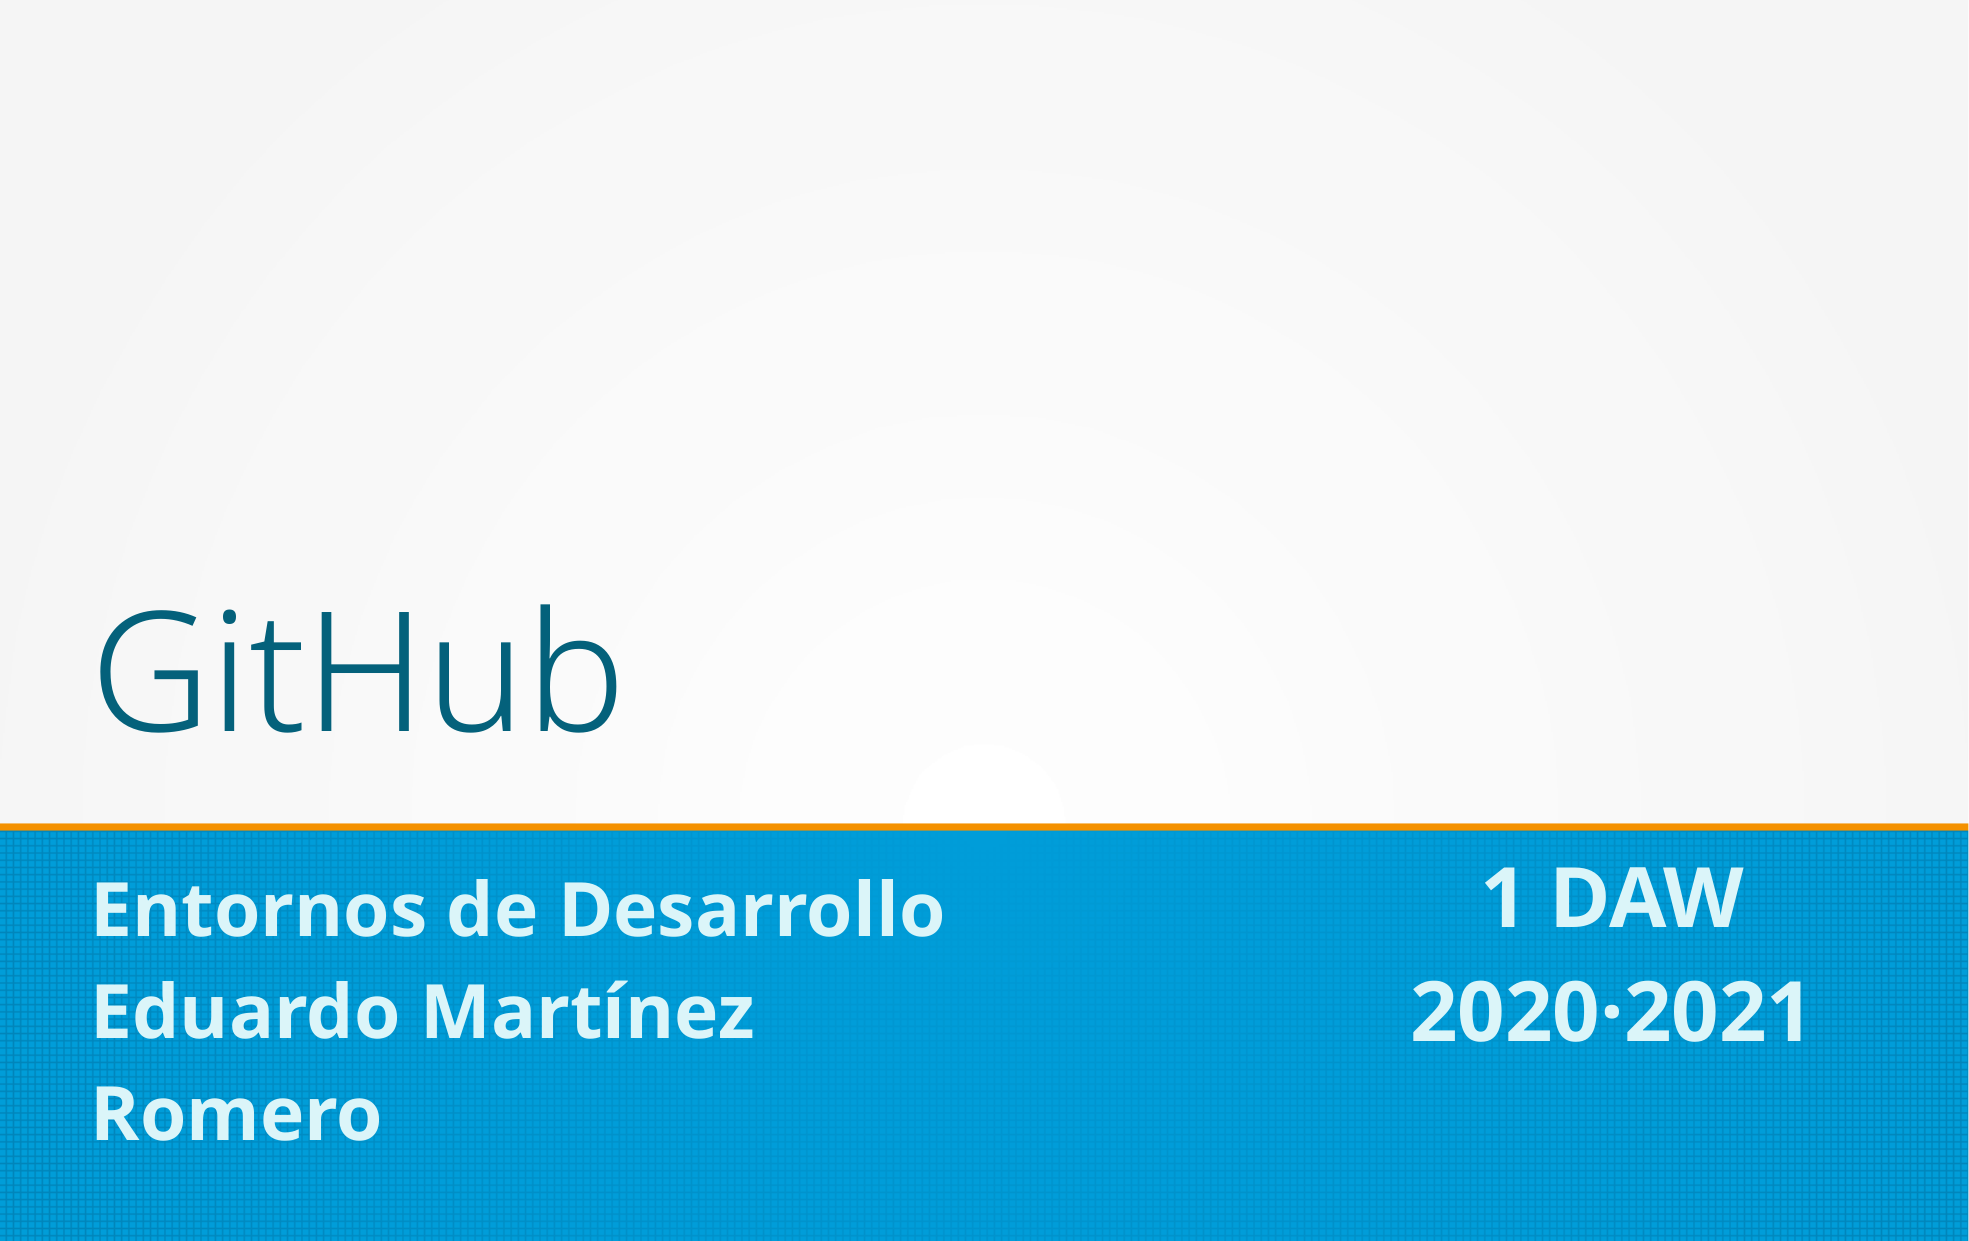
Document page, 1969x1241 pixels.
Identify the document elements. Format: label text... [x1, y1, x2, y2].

picture [0, 0, 1969, 830]
title GitHub [90, 49, 1862, 781]
text_box 1 DAW 2020·2021 [1346, 838, 1878, 1099]
subtitle Entornos de Desarrollo Eduardo Martínez Romero [90, 855, 1016, 1111]
